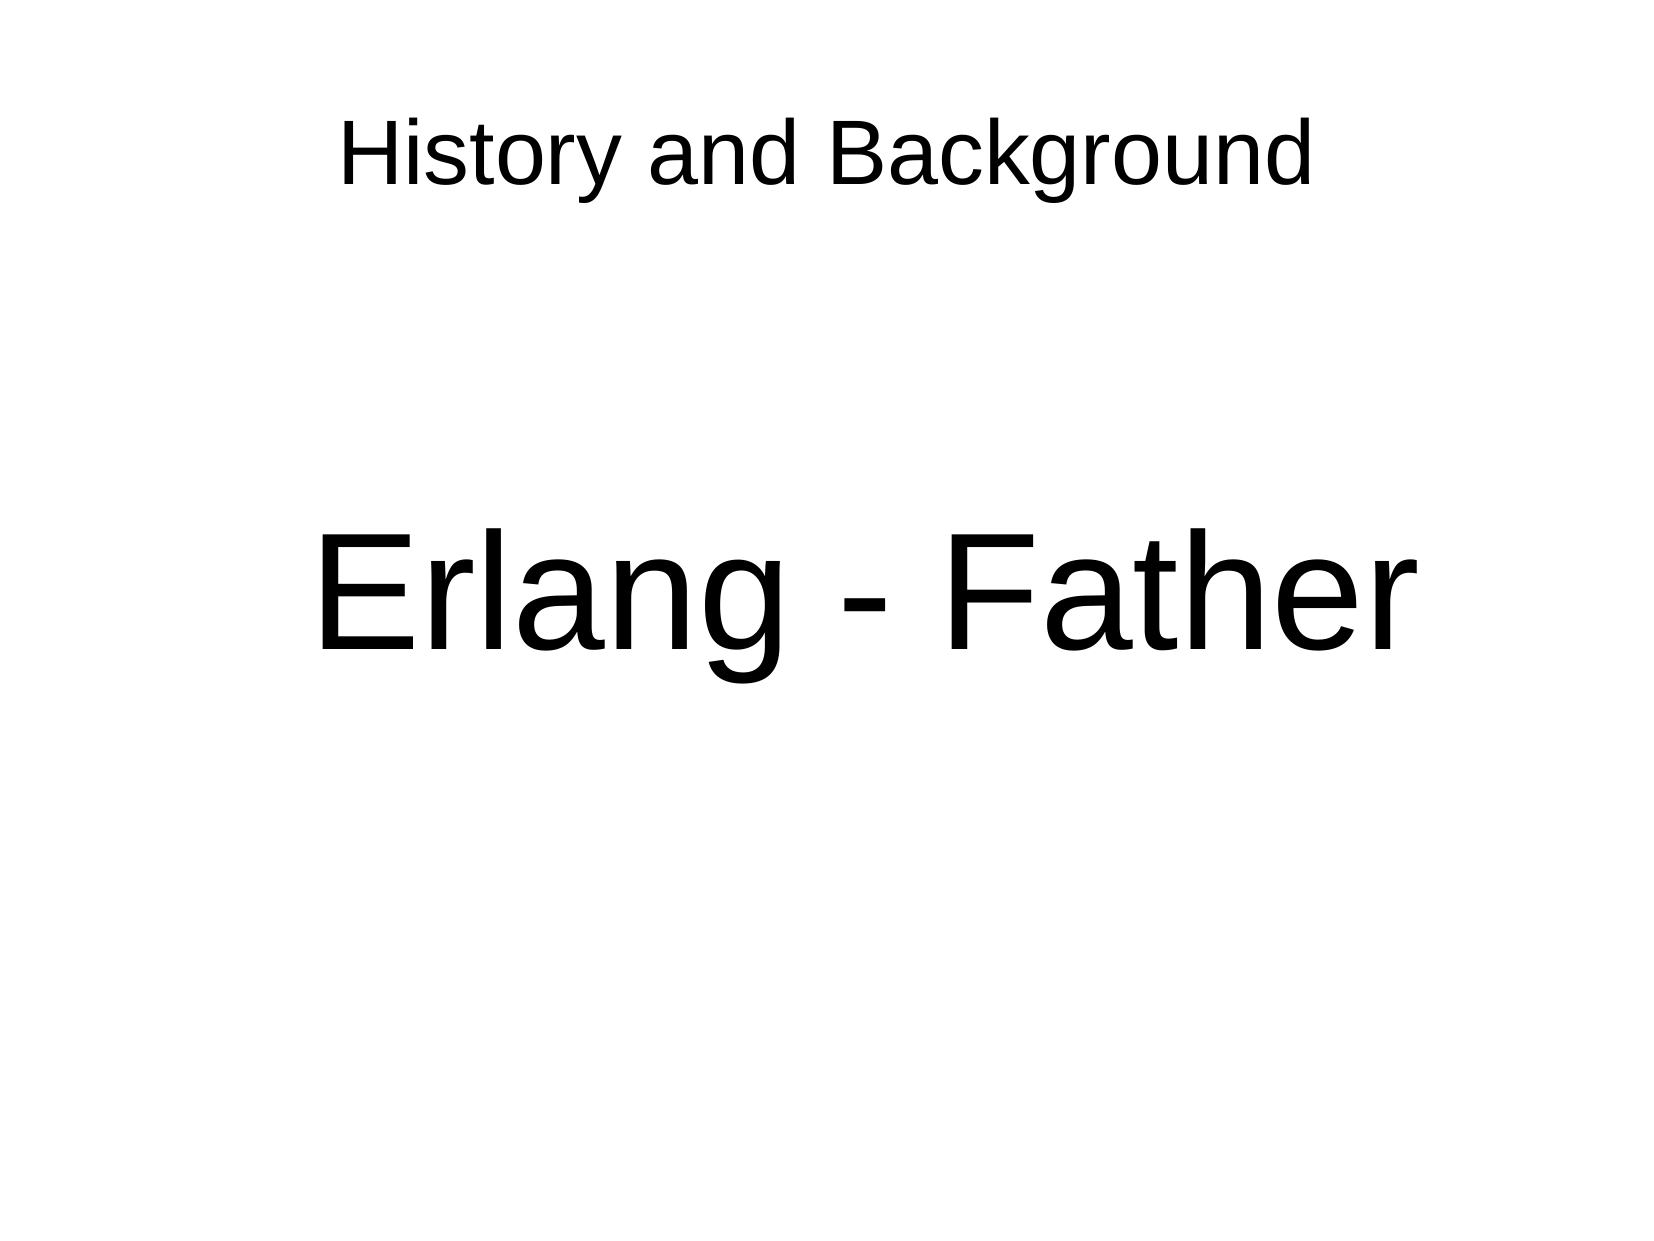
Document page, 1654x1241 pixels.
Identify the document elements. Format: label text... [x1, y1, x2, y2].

list Erlang - Father [82, 290, 1571, 1010]
title History and Background [82, 49, 1571, 257]
